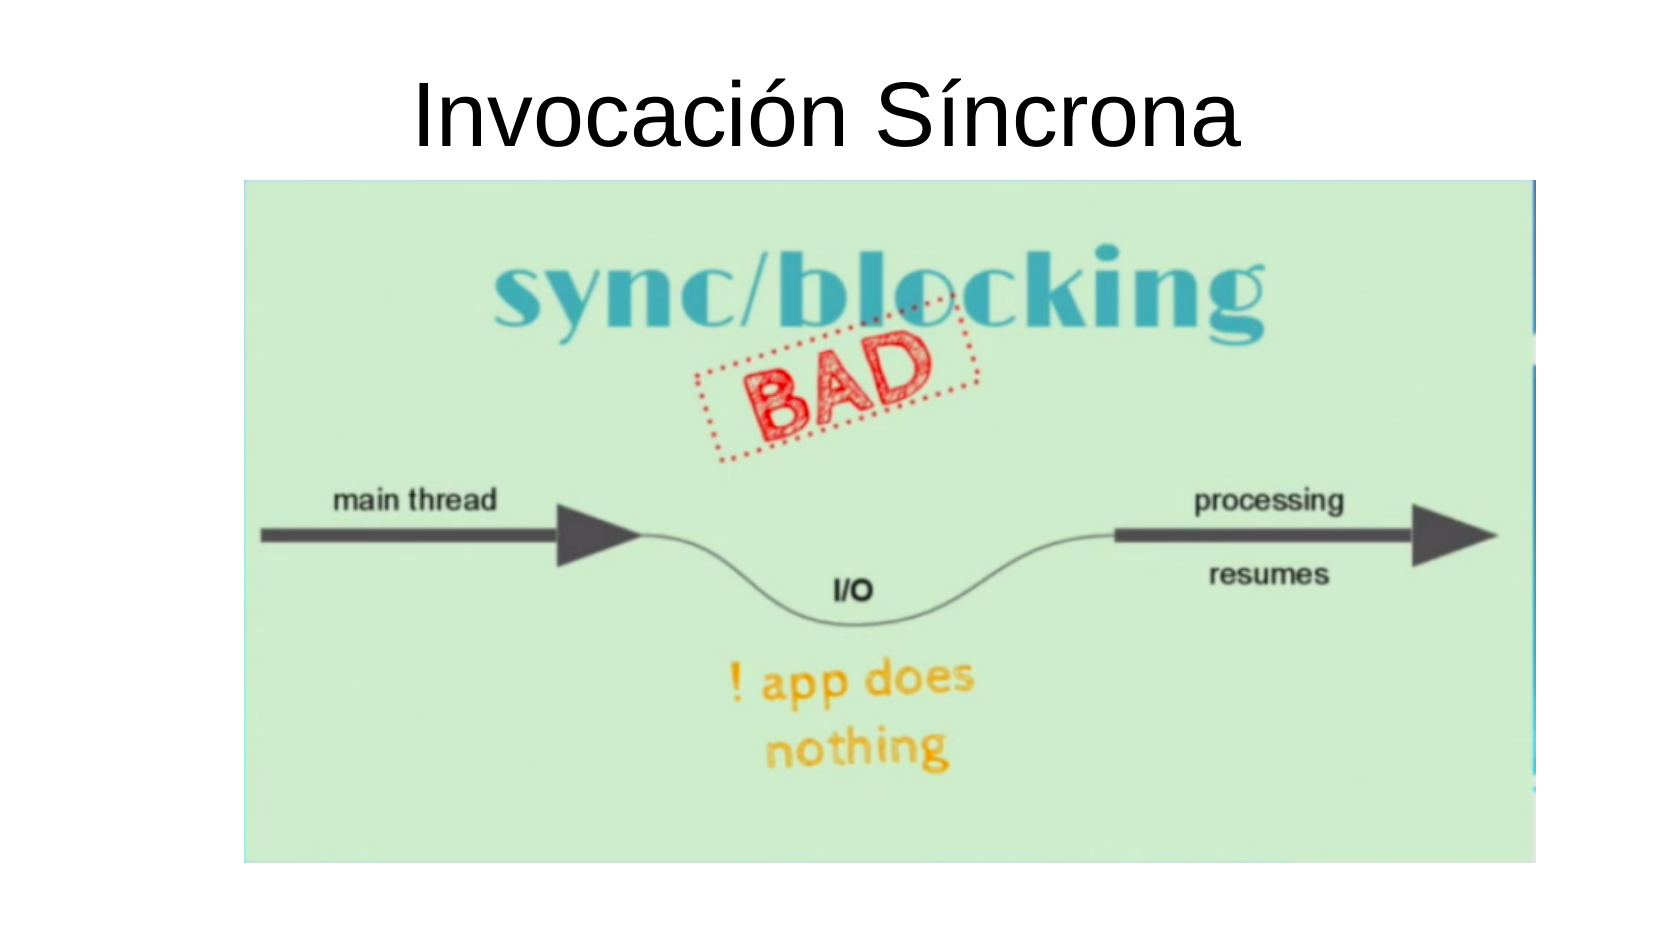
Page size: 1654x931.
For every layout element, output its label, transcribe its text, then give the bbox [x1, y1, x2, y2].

picture [244, 193, 1536, 863]
title Invocación Síncrona [82, 37, 1571, 193]
